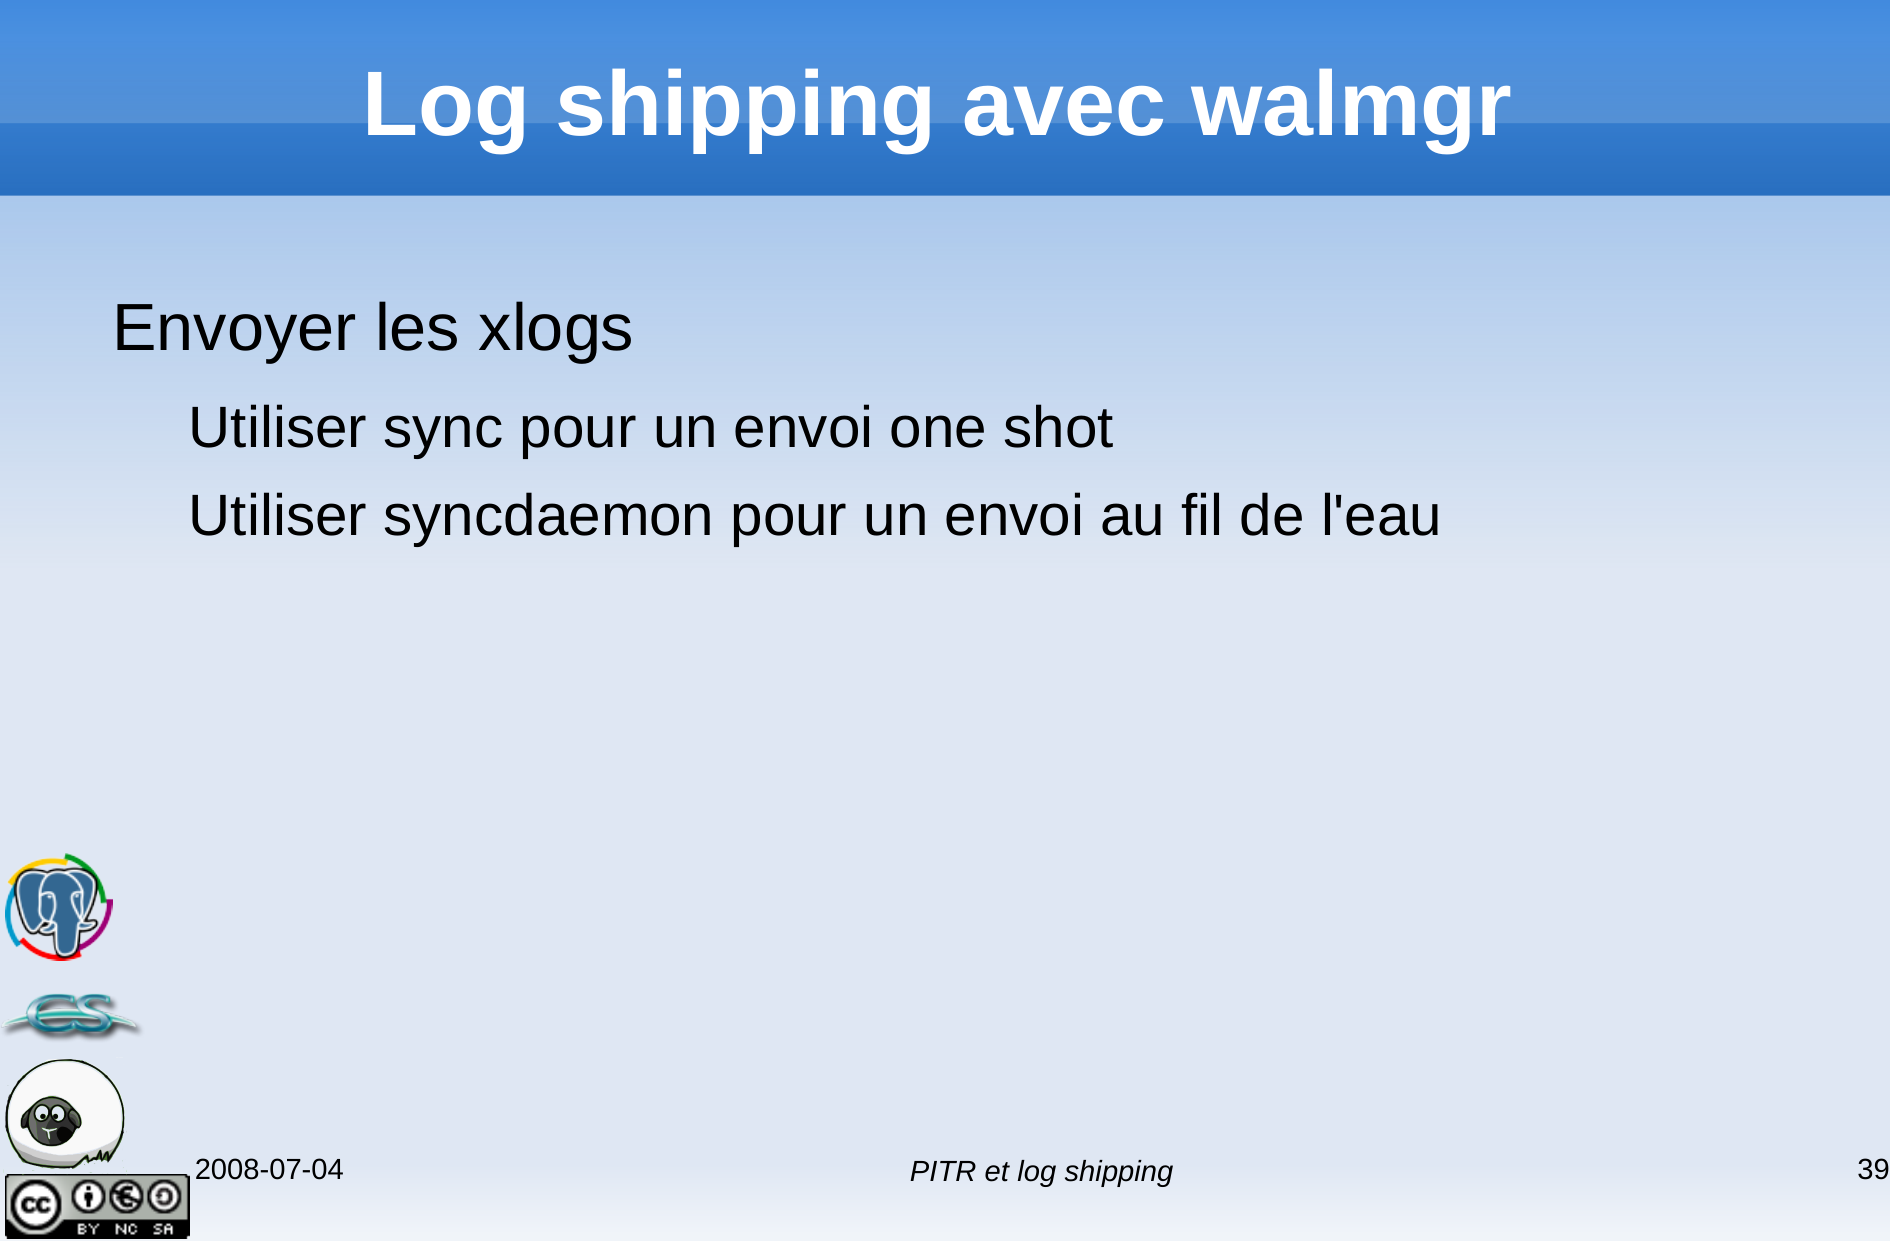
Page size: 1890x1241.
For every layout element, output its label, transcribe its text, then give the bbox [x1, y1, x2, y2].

list Envoyer les xlogs Utiliser sync pour un envoi one shot Utiliser syncdaemon pour un envoi au fil de l'eau [94, 290, 1796, 1094]
picture [0, 0, 1890, 1241]
title Log shipping avec walmgr [87, 7, 1789, 200]
